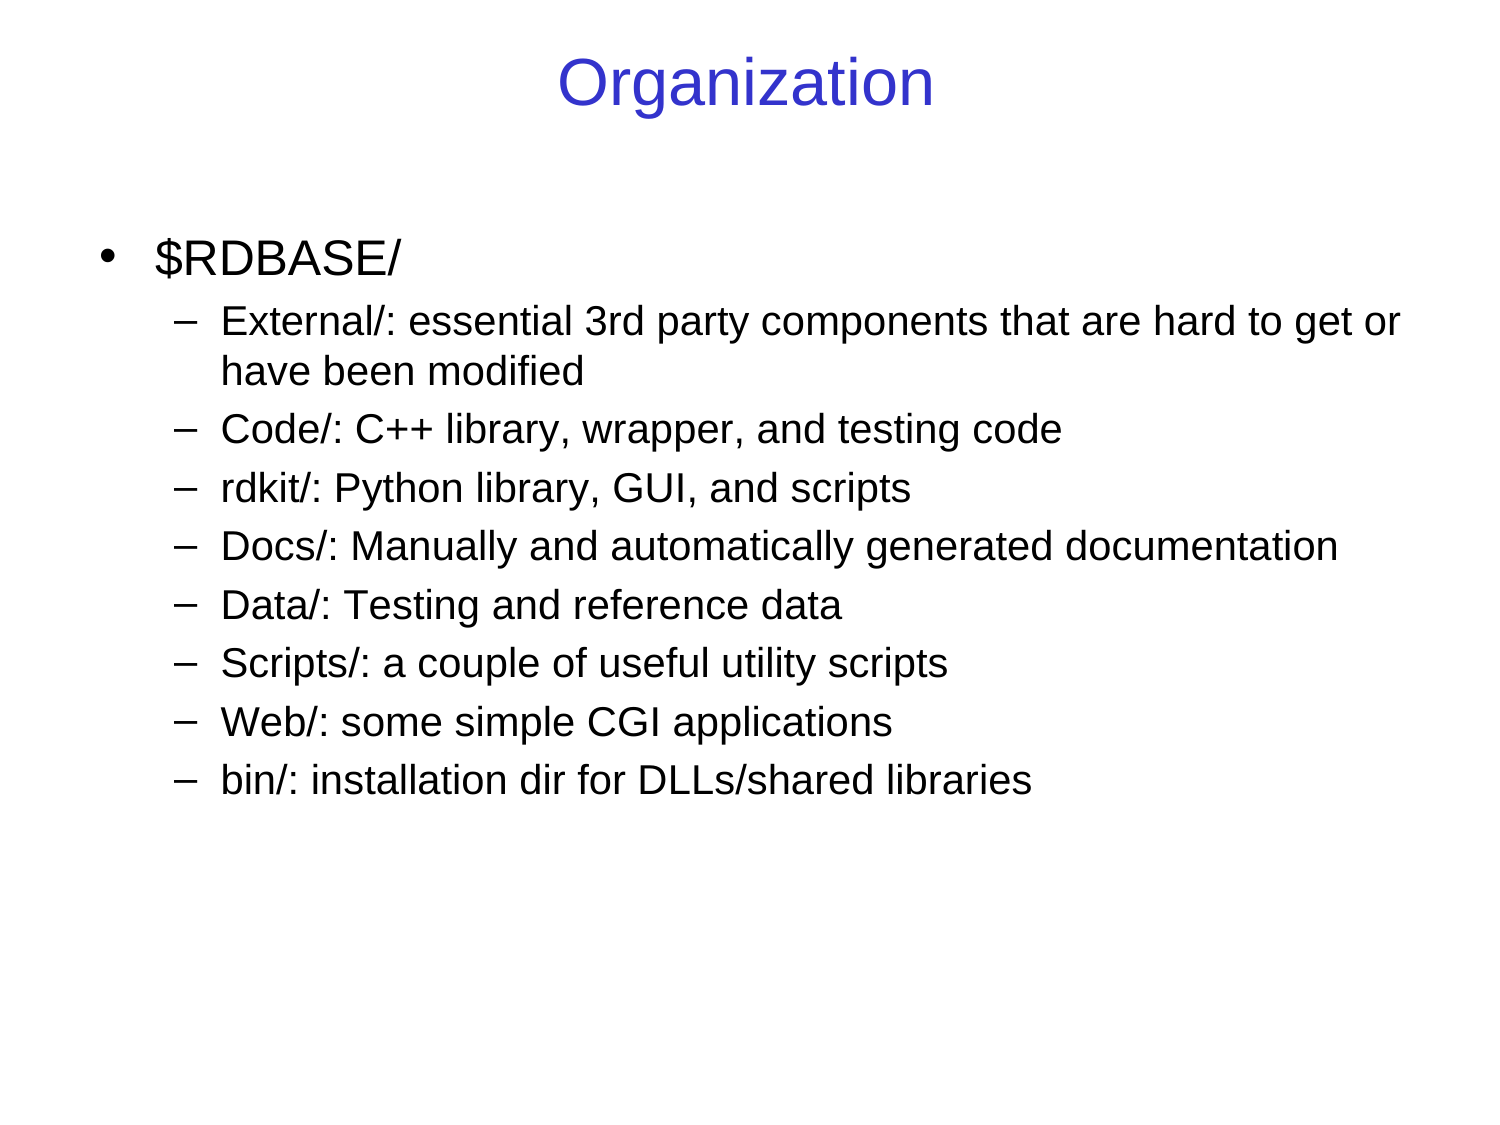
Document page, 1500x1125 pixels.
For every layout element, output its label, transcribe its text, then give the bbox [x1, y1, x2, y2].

title Organization [77, 14, 1416, 144]
list $RDBASE/ External/: essential 3rd party components that are hard to get or have been modified Code/: C++ library, wrapper, and testing code rdkit/: Python library, GUI, and scripts Docs/: Manually and automatically generated documentation Data/: Testing and reference data Scripts/: a couple of useful utility scripts Web/: some simple CGI applications bin/: installation dir for DLLs/shared libraries [84, 217, 1427, 1065]
